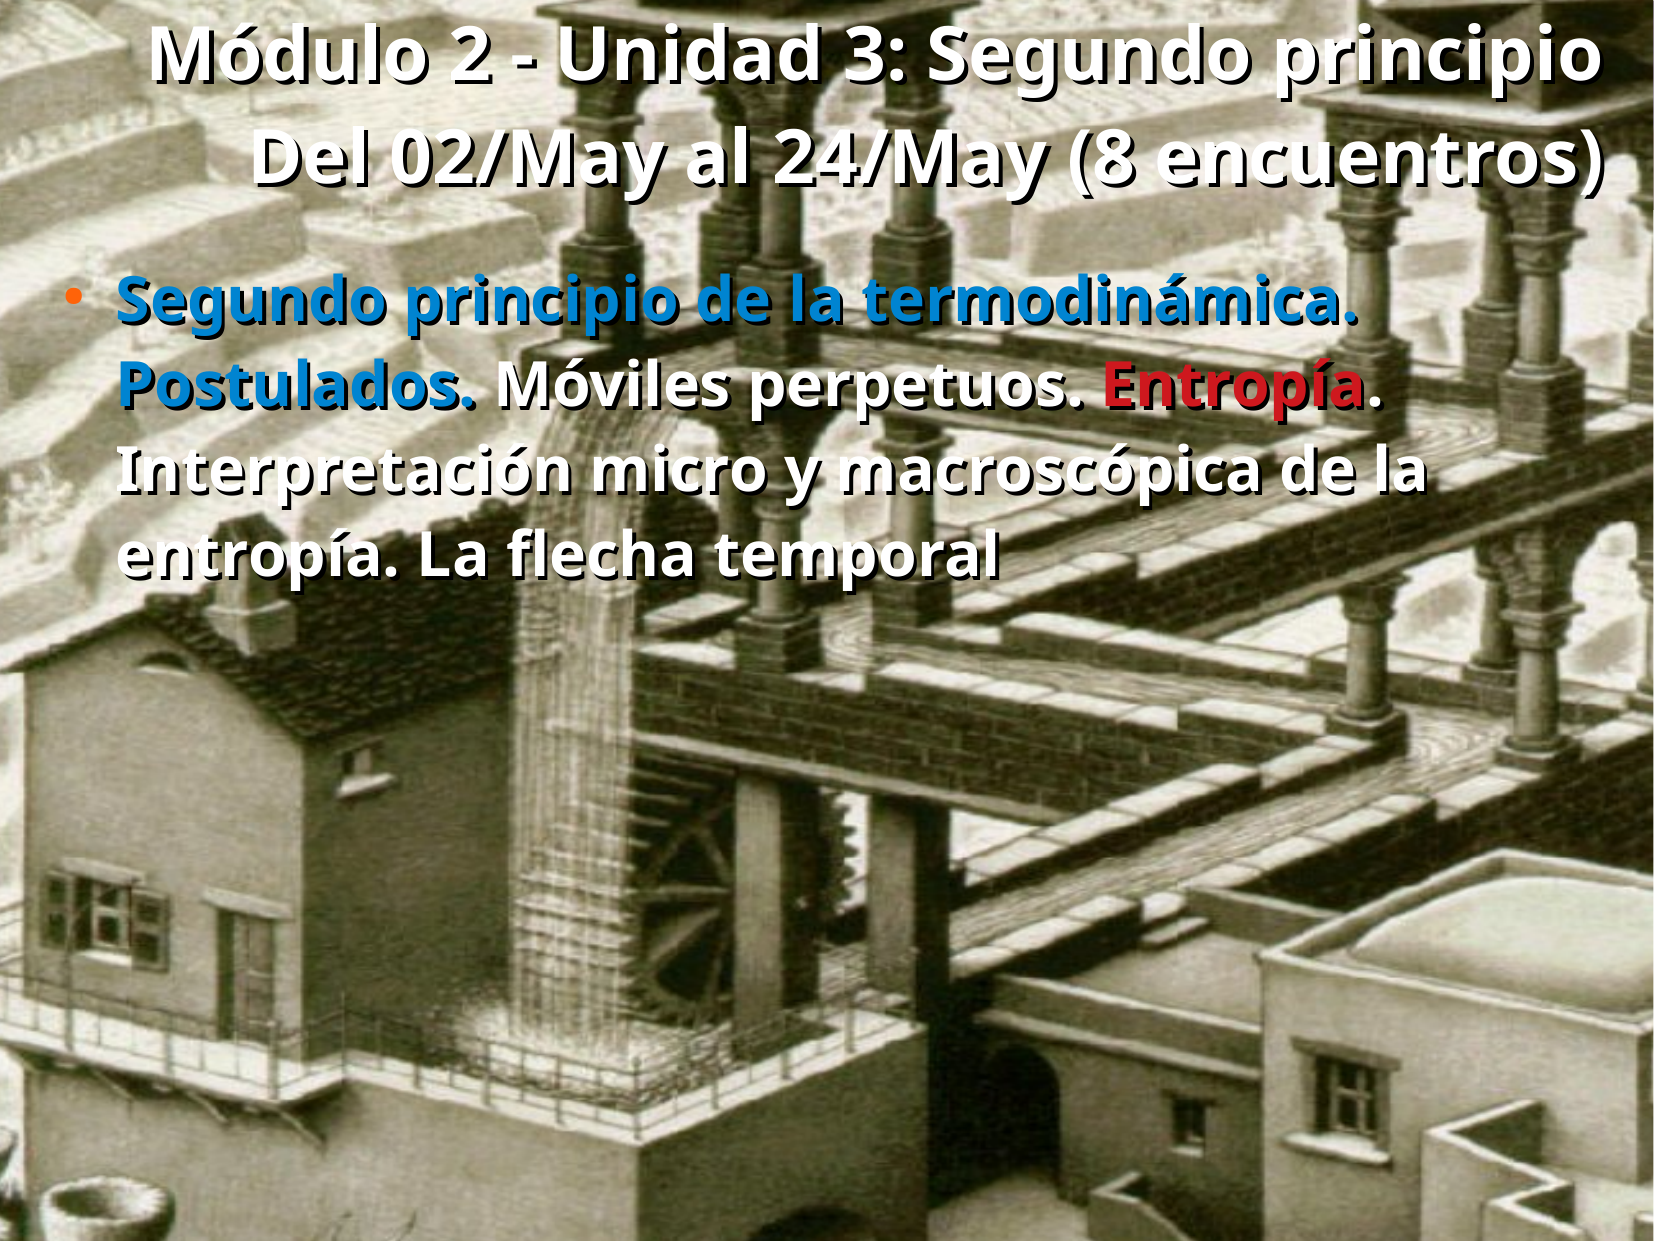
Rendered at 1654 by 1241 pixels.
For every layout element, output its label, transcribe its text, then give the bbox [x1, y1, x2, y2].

list Segundo principio de la termodinámica. Postulados. Móviles perpetuos. Entropía. Interpretación micro y macroscópica de la entropía. La flecha temporal [45, 255, 1606, 1156]
title Módulo 2 - Unidad 3: Segundo principio Del 02/May al 24/May (8 encuentros) [45, 11, 1606, 195]
picture [0, 0, 1654, 1241]
